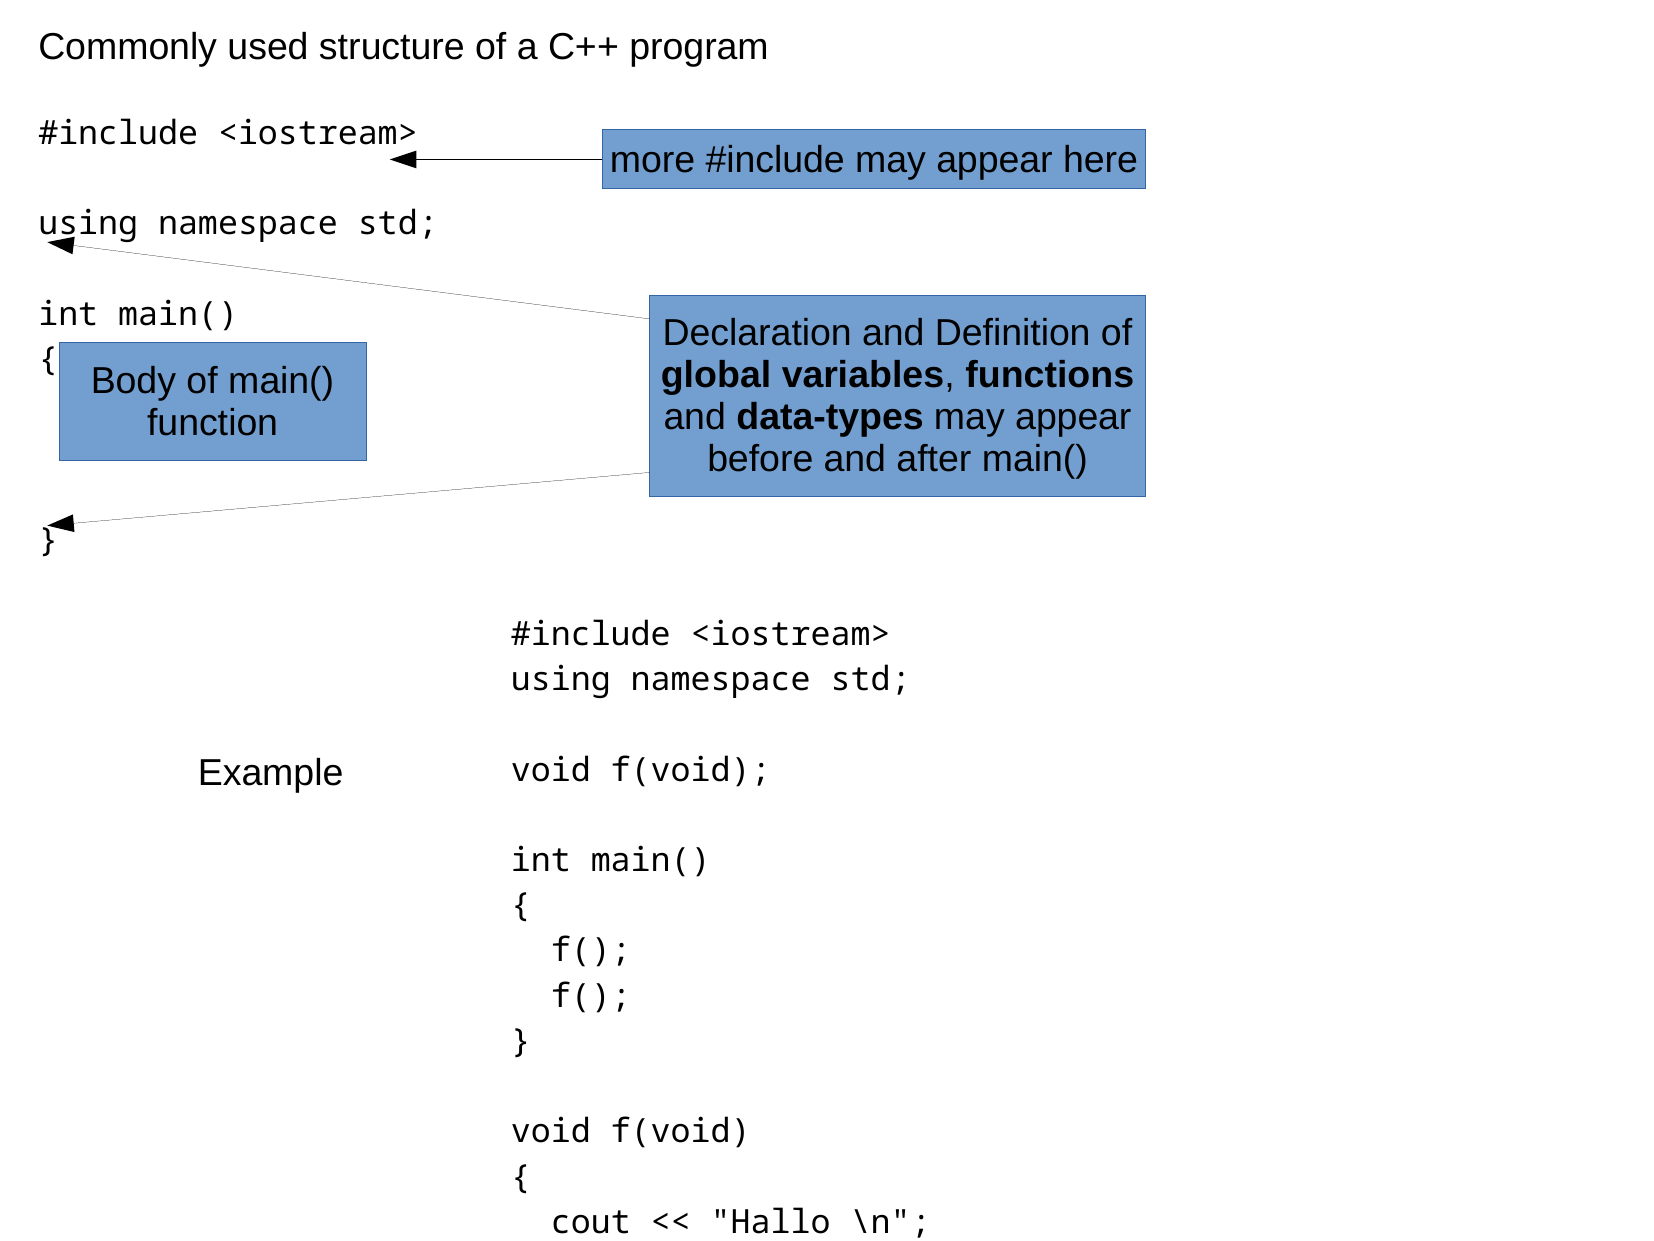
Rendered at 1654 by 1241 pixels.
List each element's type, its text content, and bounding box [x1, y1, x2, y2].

text_box Example [183, 744, 359, 801]
text_box Declaration and Definition of global variables, functions and data-types may appear before and after main() [649, 295, 1146, 497]
text_box Commonly used structure of a C++ program #include <iostream> using namespace std; int main() { } [23, 17, 785, 546]
text_box #include <iostream> using namespace std; void f(void); int main() { f(); f(); } void f(void) { cout << "Hallo \n"; } [496, 602, 946, 1199]
text_box Body of main() function [59, 342, 367, 461]
text_box more #include may appear here [602, 129, 1146, 189]
